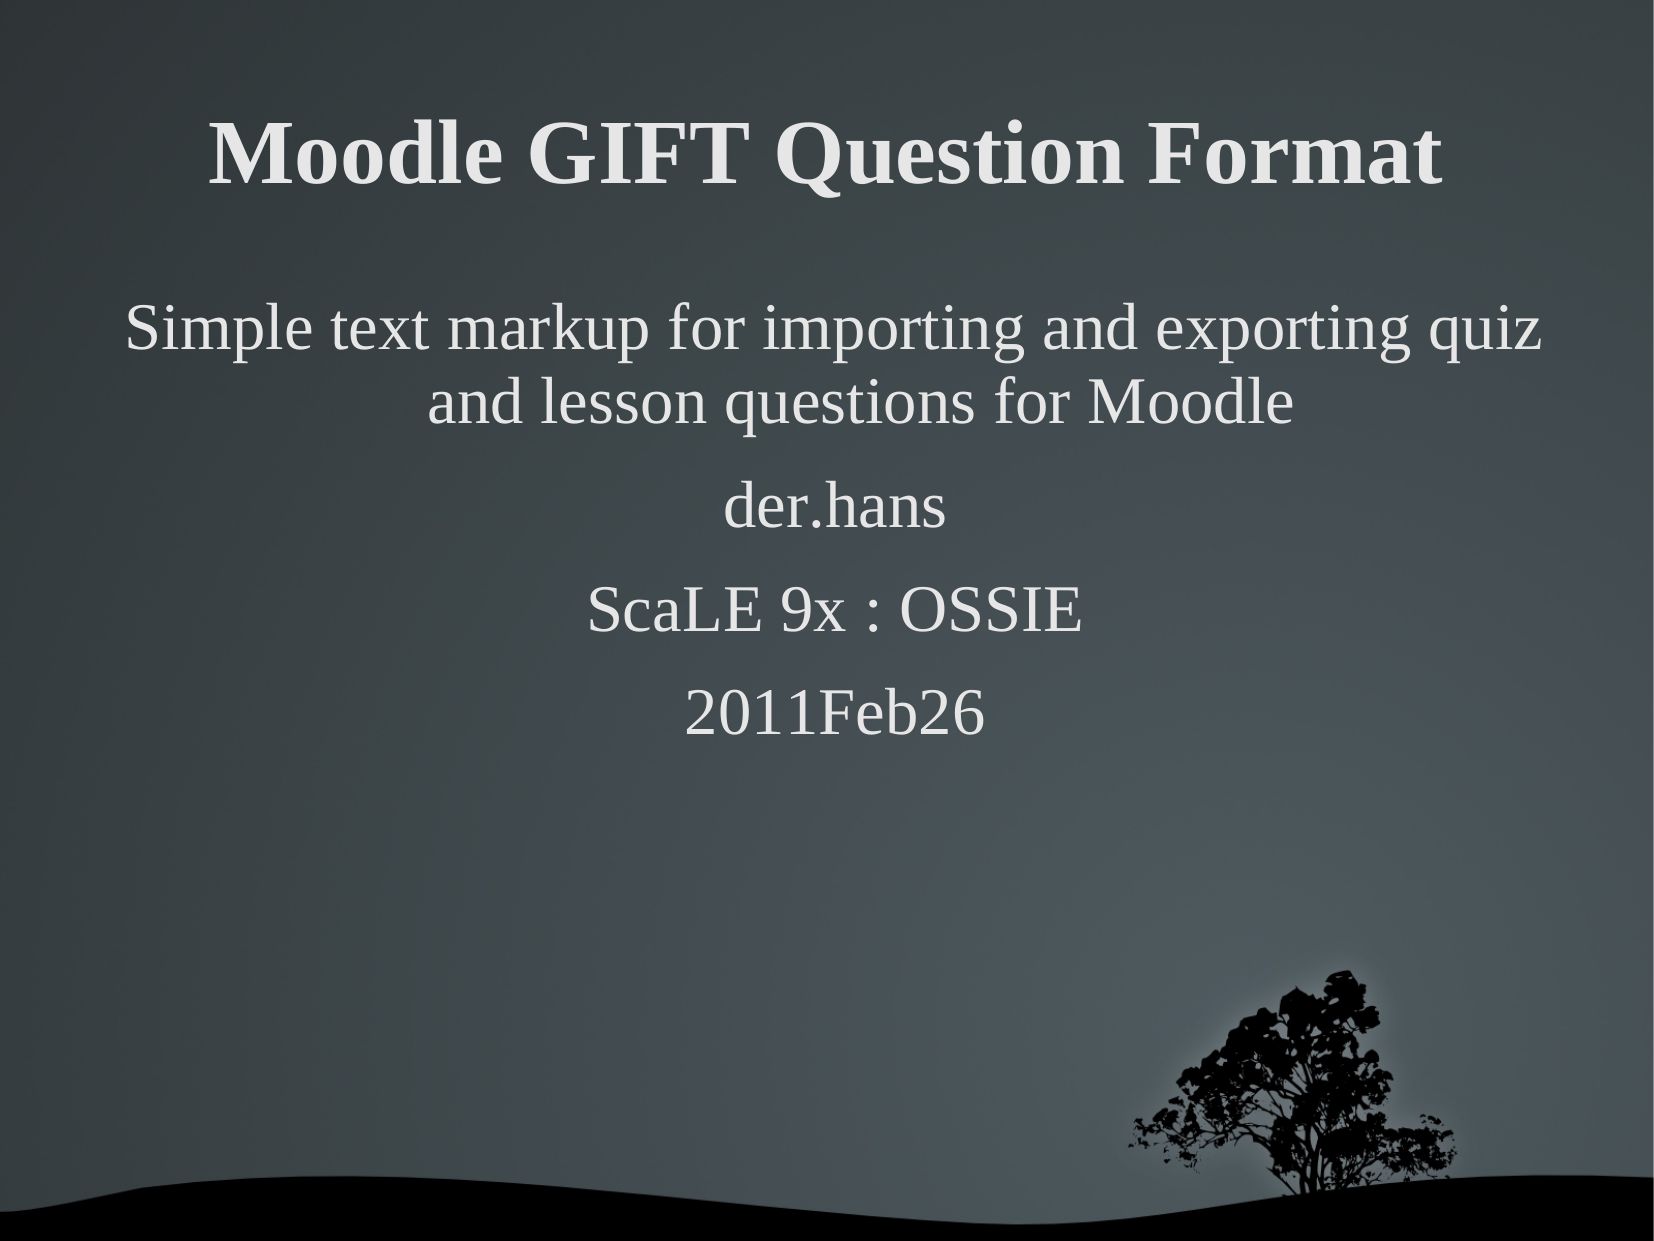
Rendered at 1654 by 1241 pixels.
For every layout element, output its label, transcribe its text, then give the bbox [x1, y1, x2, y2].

picture [0, 0, 1654, 1241]
title Moodle GIFT Question Format [82, 49, 1571, 257]
list Simple text markup for importing and exporting quiz and lesson questions for Moodle der.hans ScaLE 9x : OSSIE 2011Feb26 [82, 290, 1571, 1109]
